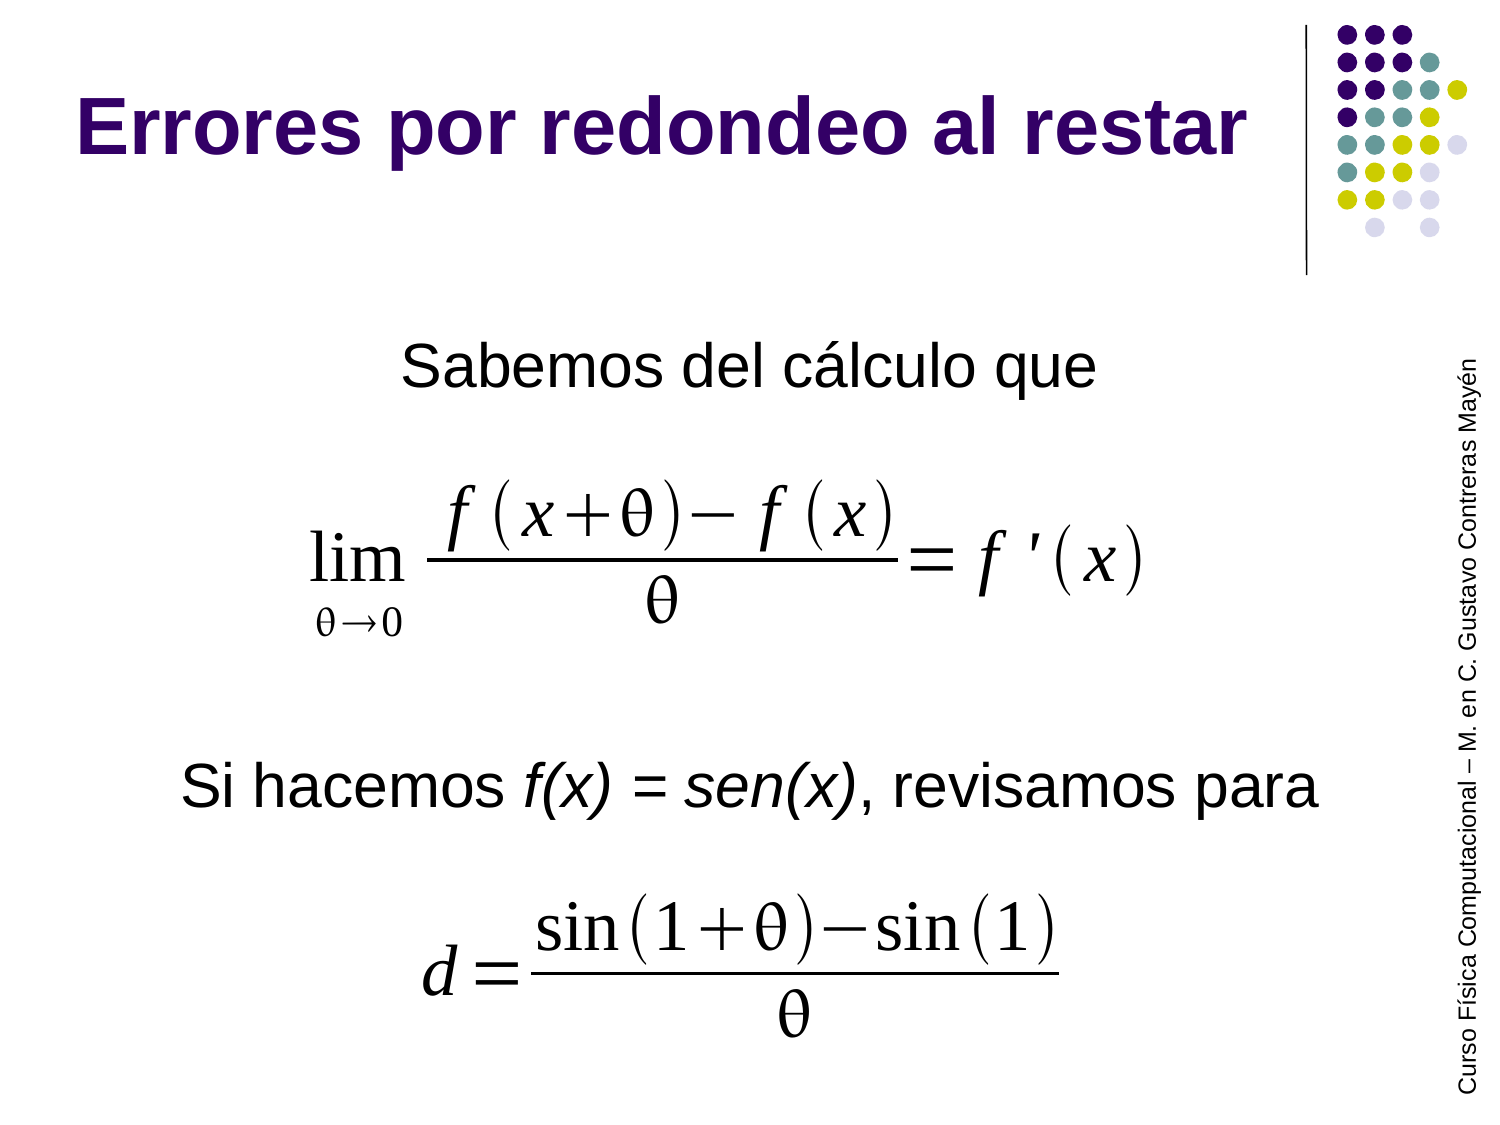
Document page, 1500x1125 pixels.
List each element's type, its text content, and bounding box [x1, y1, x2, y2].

text_box Si hacemos f(x) = sen(x), revisamos para [75, 708, 1425, 863]
chart [301, 472, 1152, 646]
subtitle Sabemos del cálculo que [75, 289, 1425, 443]
chart [413, 885, 1070, 1053]
title Errores por redondeo al restar [74, 27, 1313, 225]
